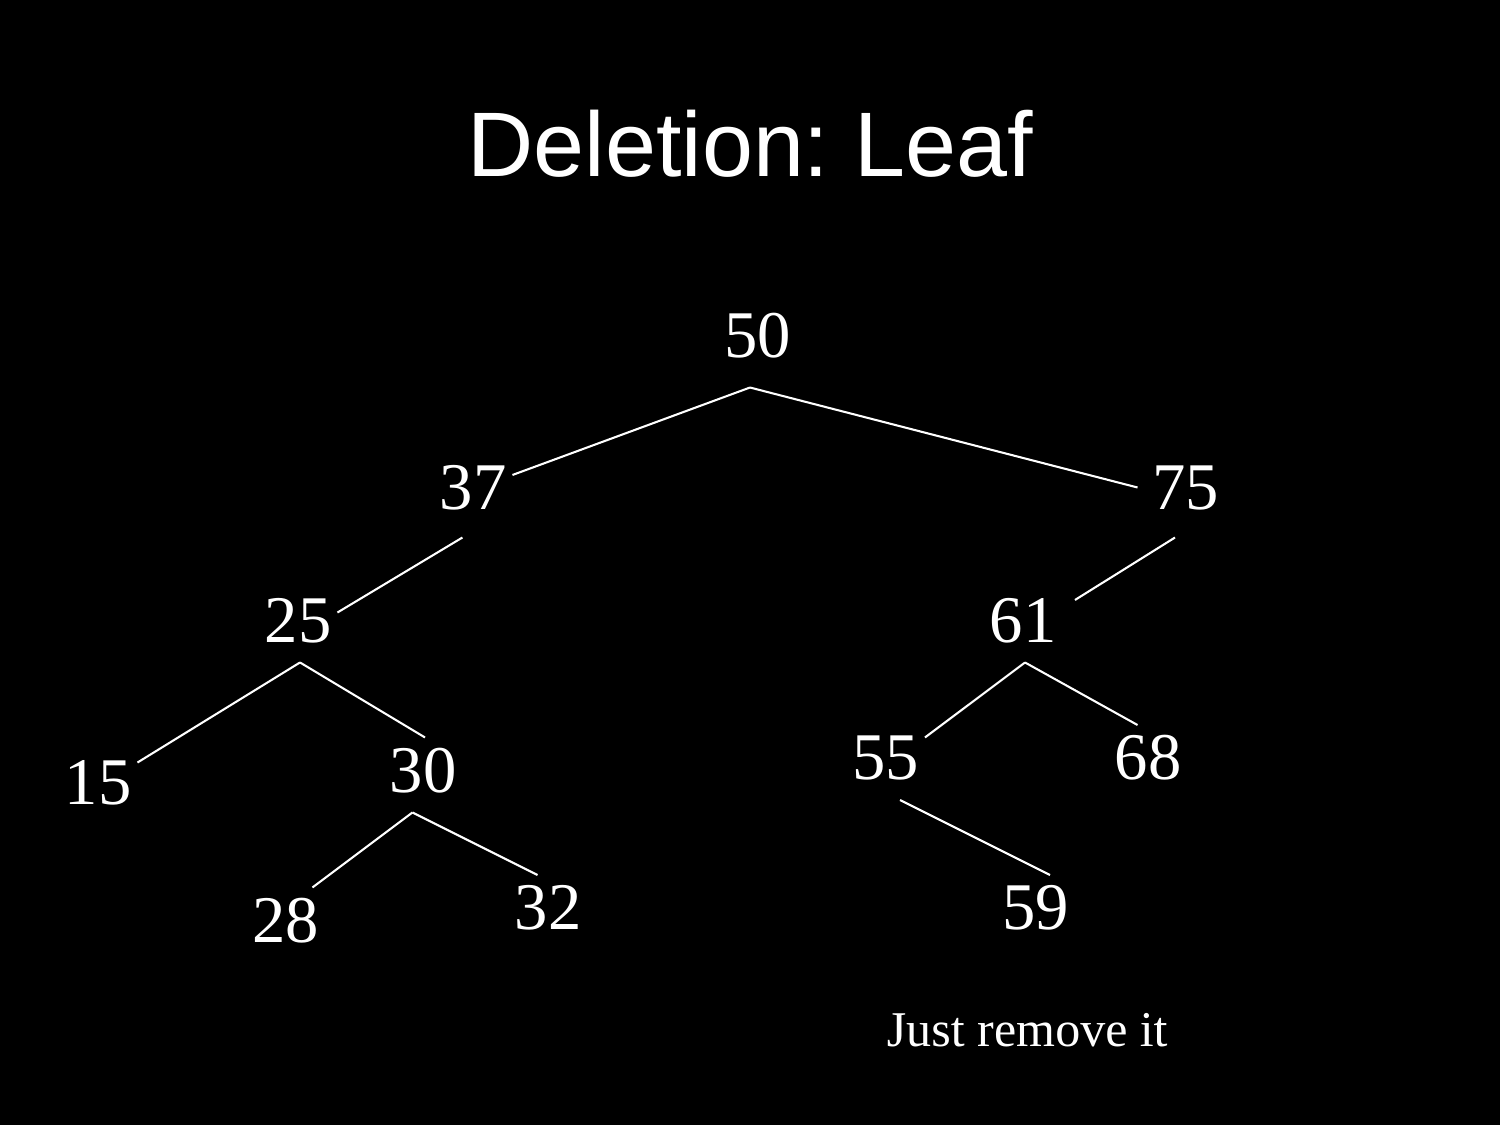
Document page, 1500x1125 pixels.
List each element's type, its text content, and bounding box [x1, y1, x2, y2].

title Deletion: Leaf [22, 50, 1480, 240]
text_box 32 [500, 862, 597, 952]
text_box 50 [709, 290, 807, 381]
text_box 28 [237, 874, 335, 965]
text_box 37 [425, 442, 522, 532]
text_box 15 [50, 737, 147, 827]
text_box 30 [375, 724, 472, 815]
text_box 59 [987, 862, 1085, 952]
text_box 68 [1100, 712, 1197, 802]
text_box Just remove it [872, 994, 1184, 1065]
text_box 25 [250, 574, 347, 665]
text_box 61 [975, 574, 1072, 665]
text_box 75 [1137, 442, 1235, 532]
text_box 55 [837, 712, 935, 802]
